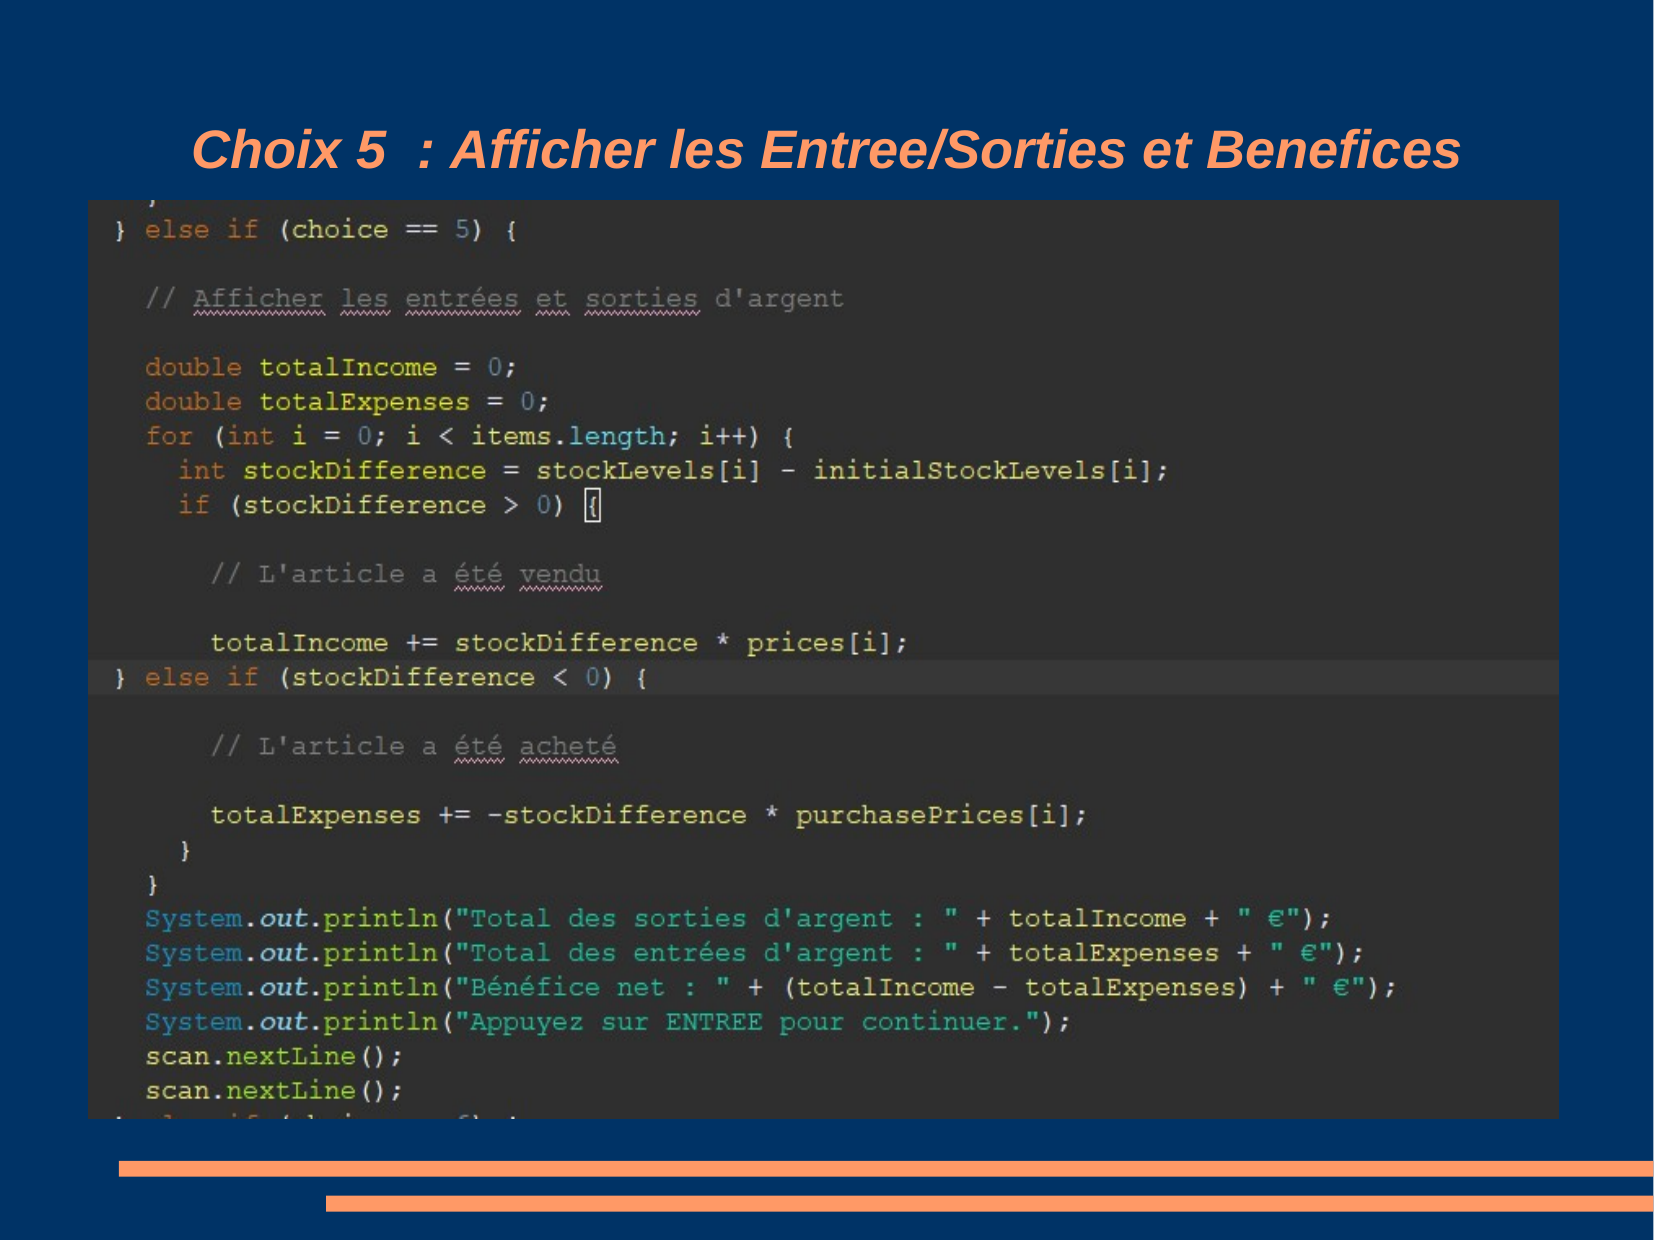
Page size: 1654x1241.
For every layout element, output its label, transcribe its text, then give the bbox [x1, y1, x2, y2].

picture [88, 200, 1559, 1119]
title Choix 5 : Afficher les Entree/Sorties et Benefices [121, 46, 1534, 200]
